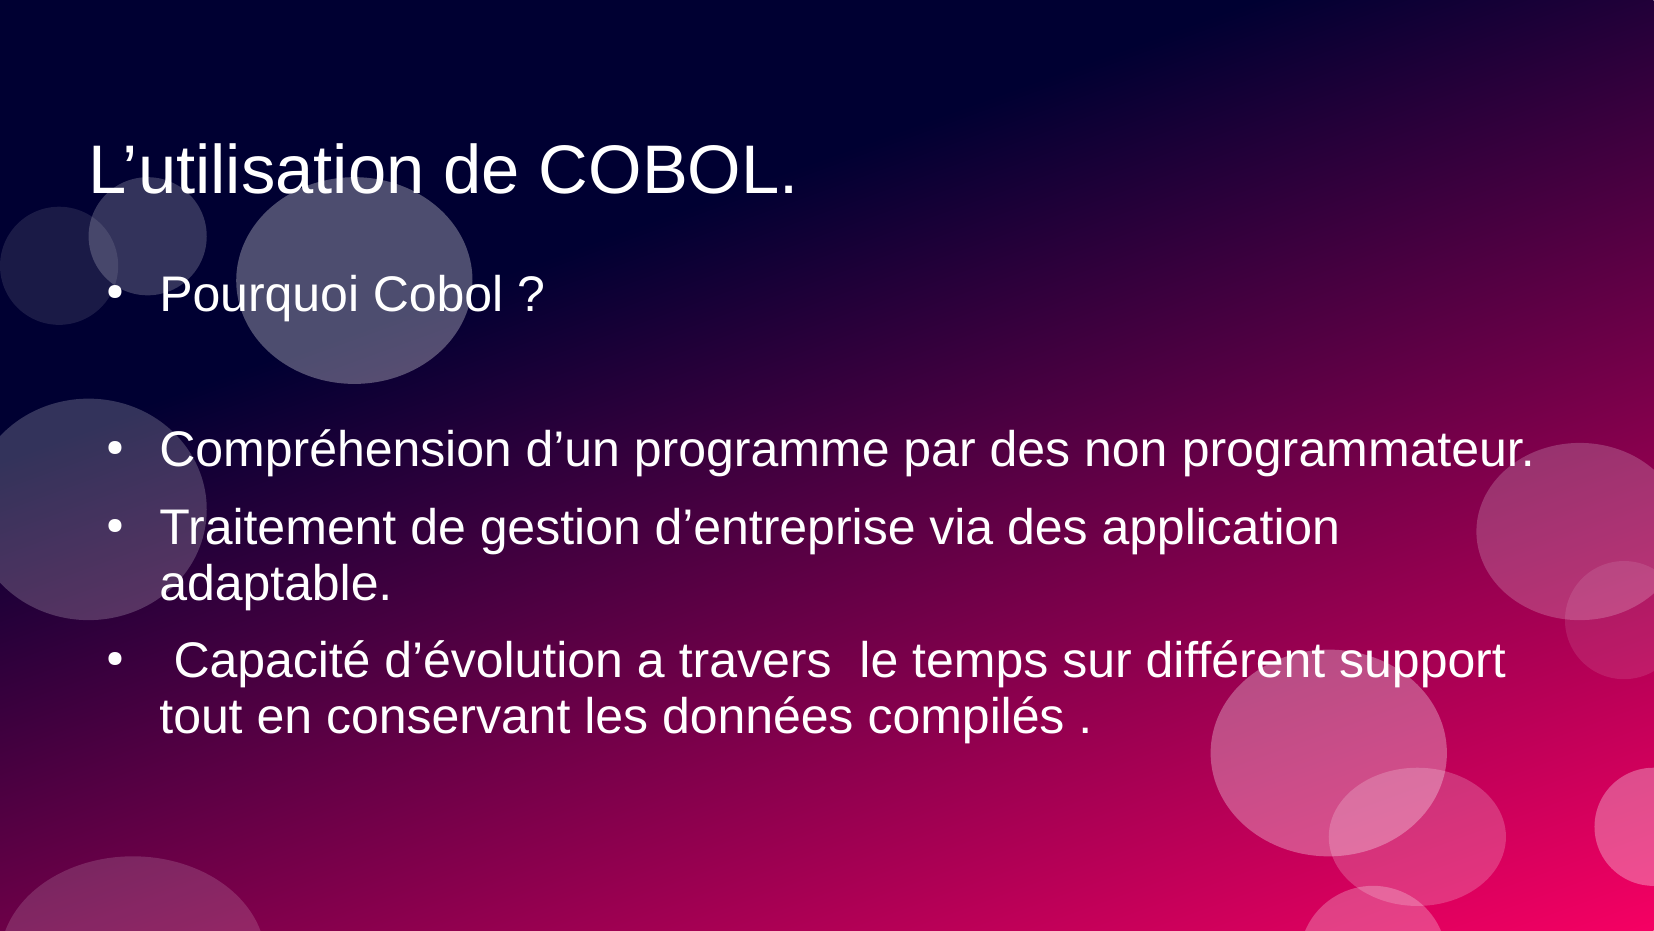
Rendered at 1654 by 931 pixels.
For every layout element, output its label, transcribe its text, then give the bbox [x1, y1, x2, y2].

list Pourquoi Cobol ? Compréhension d’un programme par des non programmateur. Traitement de gestion d’entreprise via des application adaptable. Capacité d’évolution a travers le temps sur différent support tout en conservant les données compilés . [88, 265, 1565, 857]
title L’utilisation de COBOL. [88, 88, 1565, 251]
